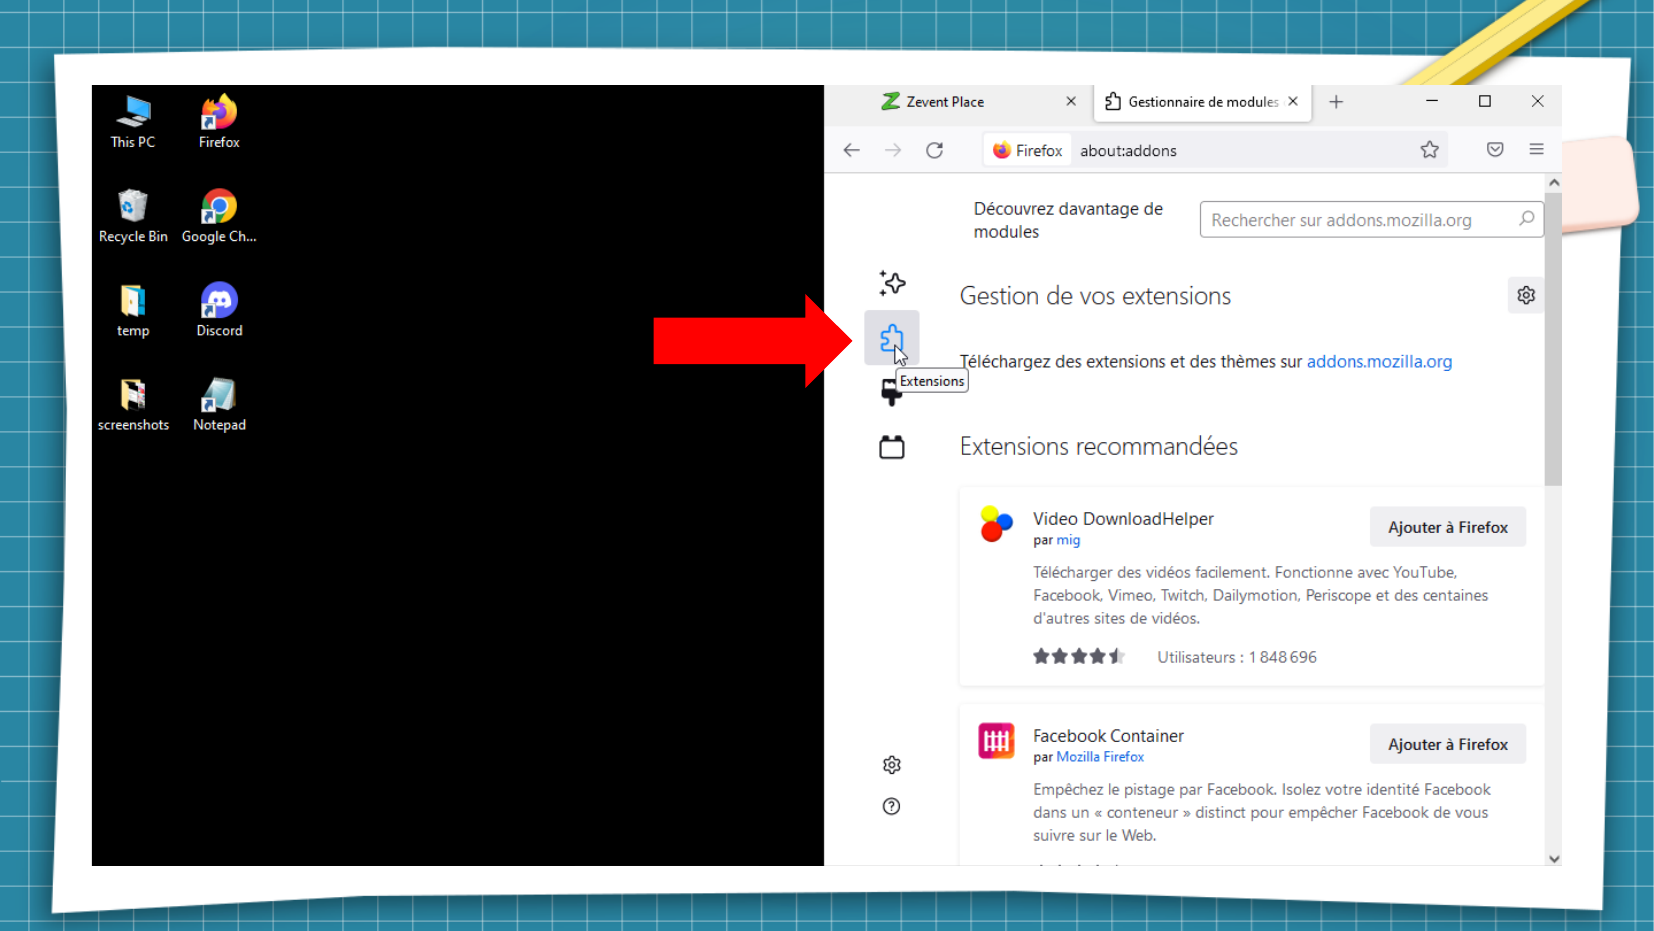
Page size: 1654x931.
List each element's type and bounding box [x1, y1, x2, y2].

picture [91, 85, 1562, 866]
text_box [654, 296, 851, 386]
